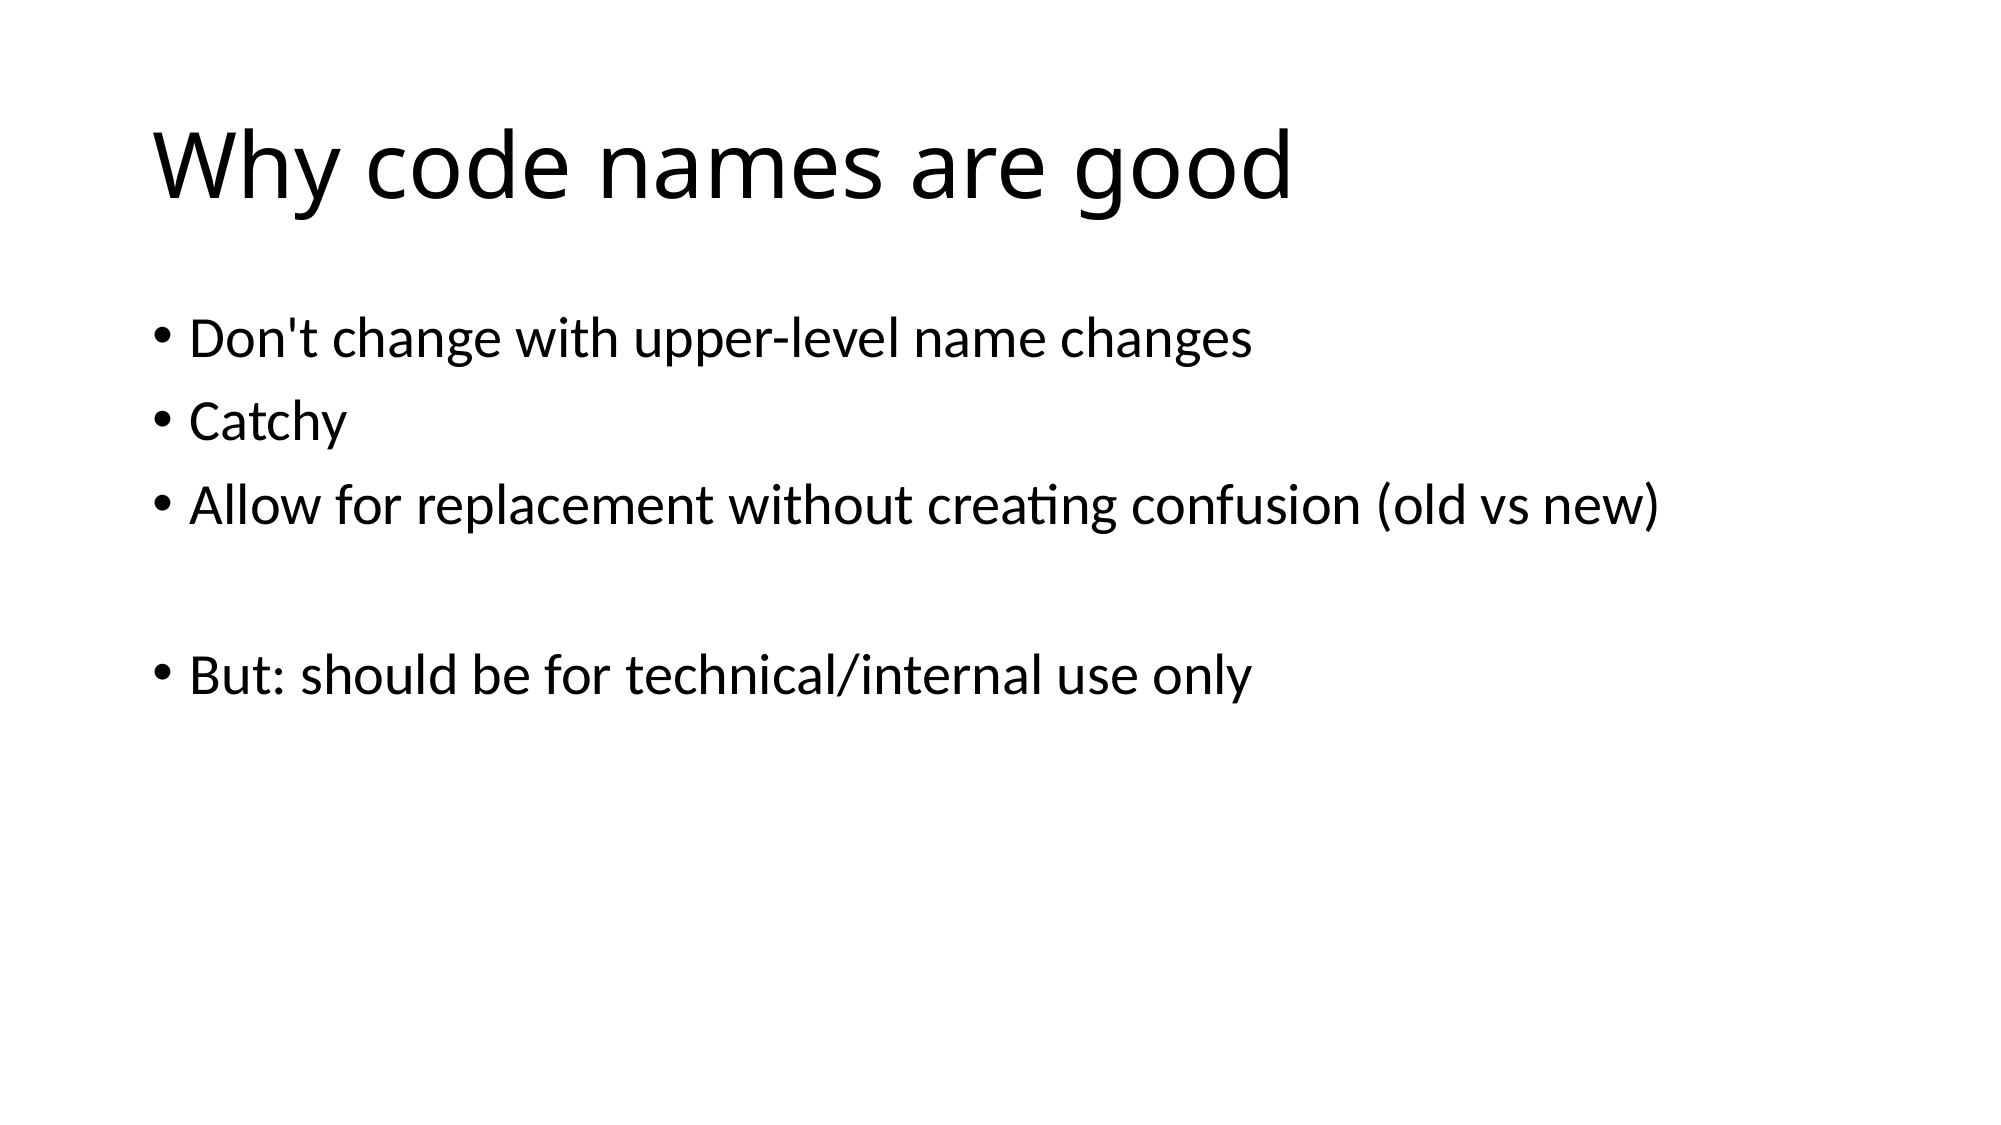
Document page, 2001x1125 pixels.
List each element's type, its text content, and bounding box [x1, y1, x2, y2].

list Don't change with upper-level name changes Catchy Allow for replacement without creating confusion (old vs new) But: should be for technical/internal use only [137, 299, 1863, 1014]
title Why code names are good [137, 59, 1863, 278]
